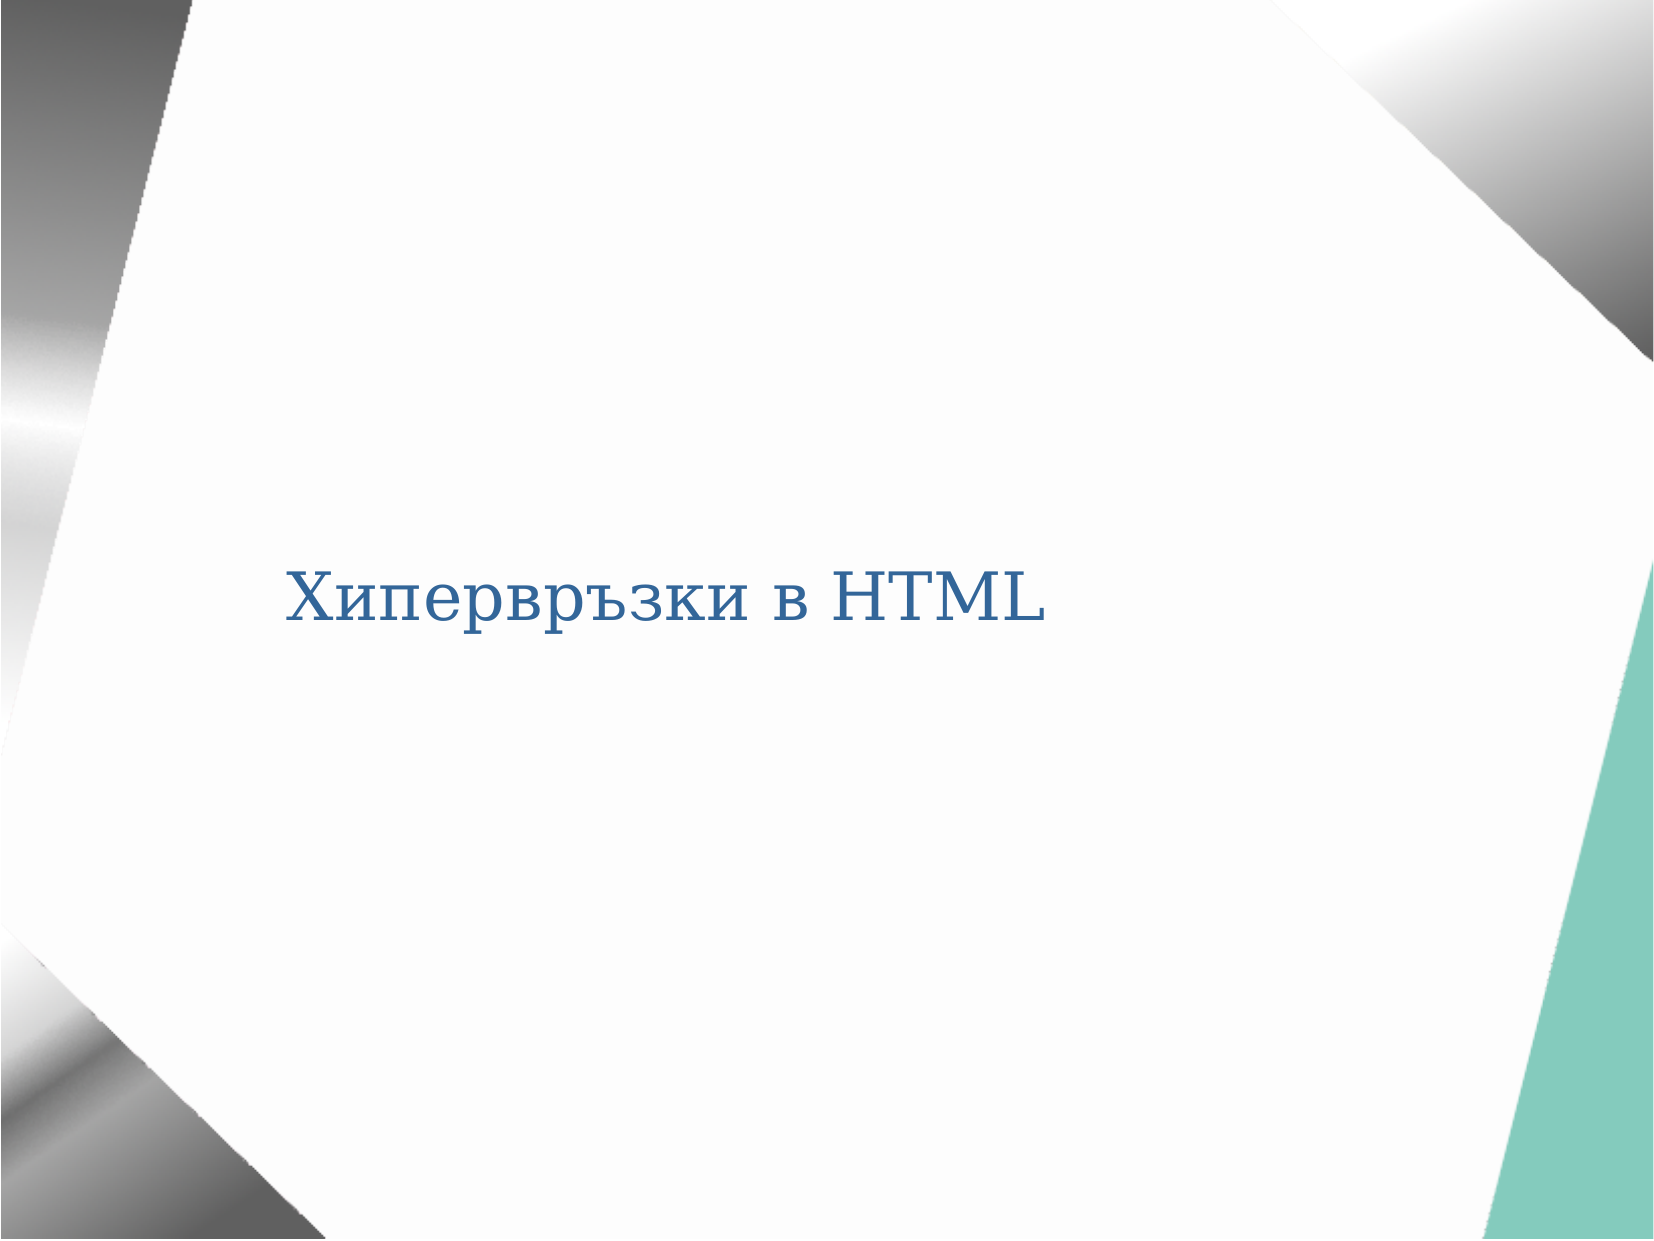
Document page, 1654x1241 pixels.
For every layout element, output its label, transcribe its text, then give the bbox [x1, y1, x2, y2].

picture [1, 0, 1654, 1239]
text_box Хипервръзки в HTML [272, 550, 1382, 799]
